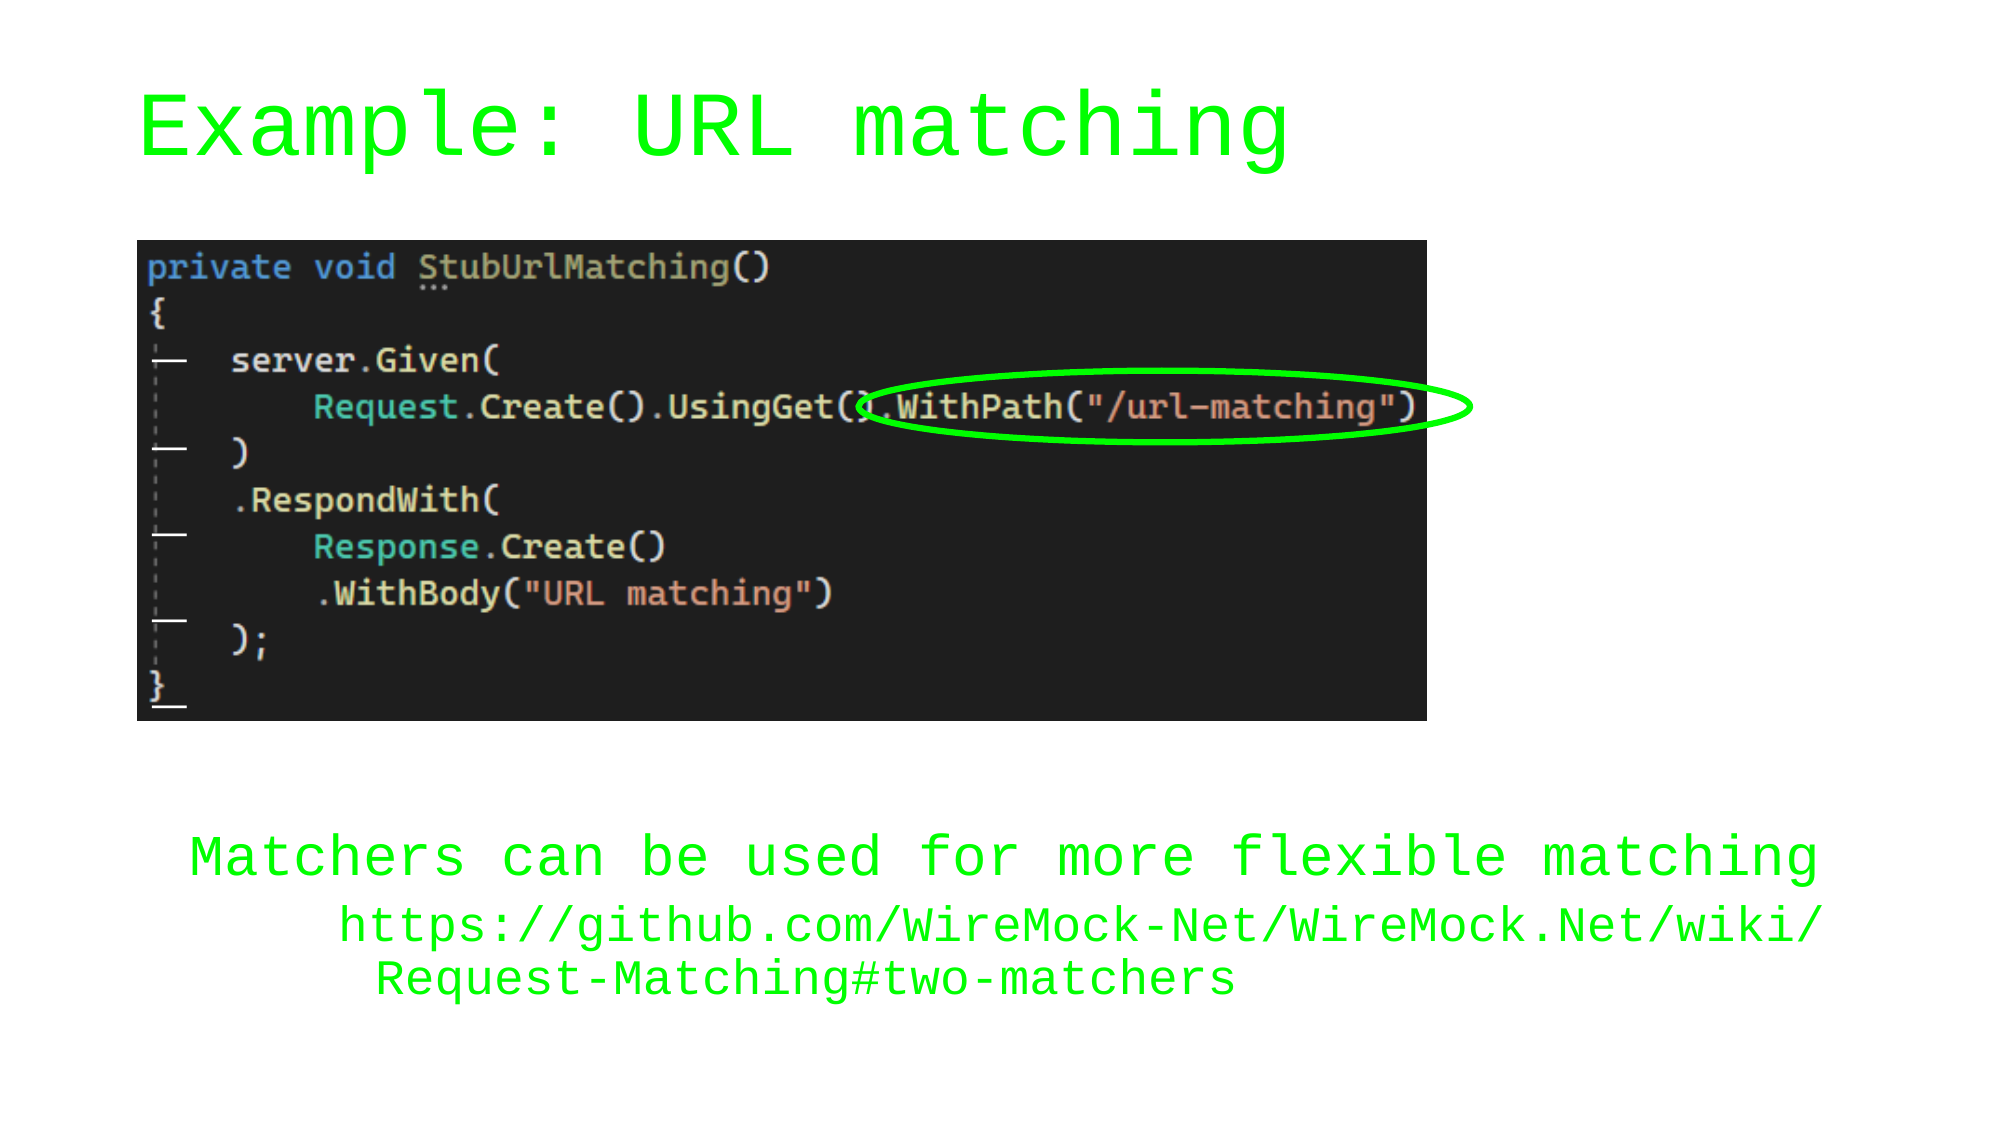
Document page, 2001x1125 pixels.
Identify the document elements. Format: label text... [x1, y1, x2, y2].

picture [137, 240, 1427, 299]
title Example: URL matching [122, 35, 1844, 218]
list Matchers can be used for more flexible matching https://github.com/WireMock-Net/WireMock.Net/wiki/Request-Matching#two-matchers [137, 299, 1966, 1014]
